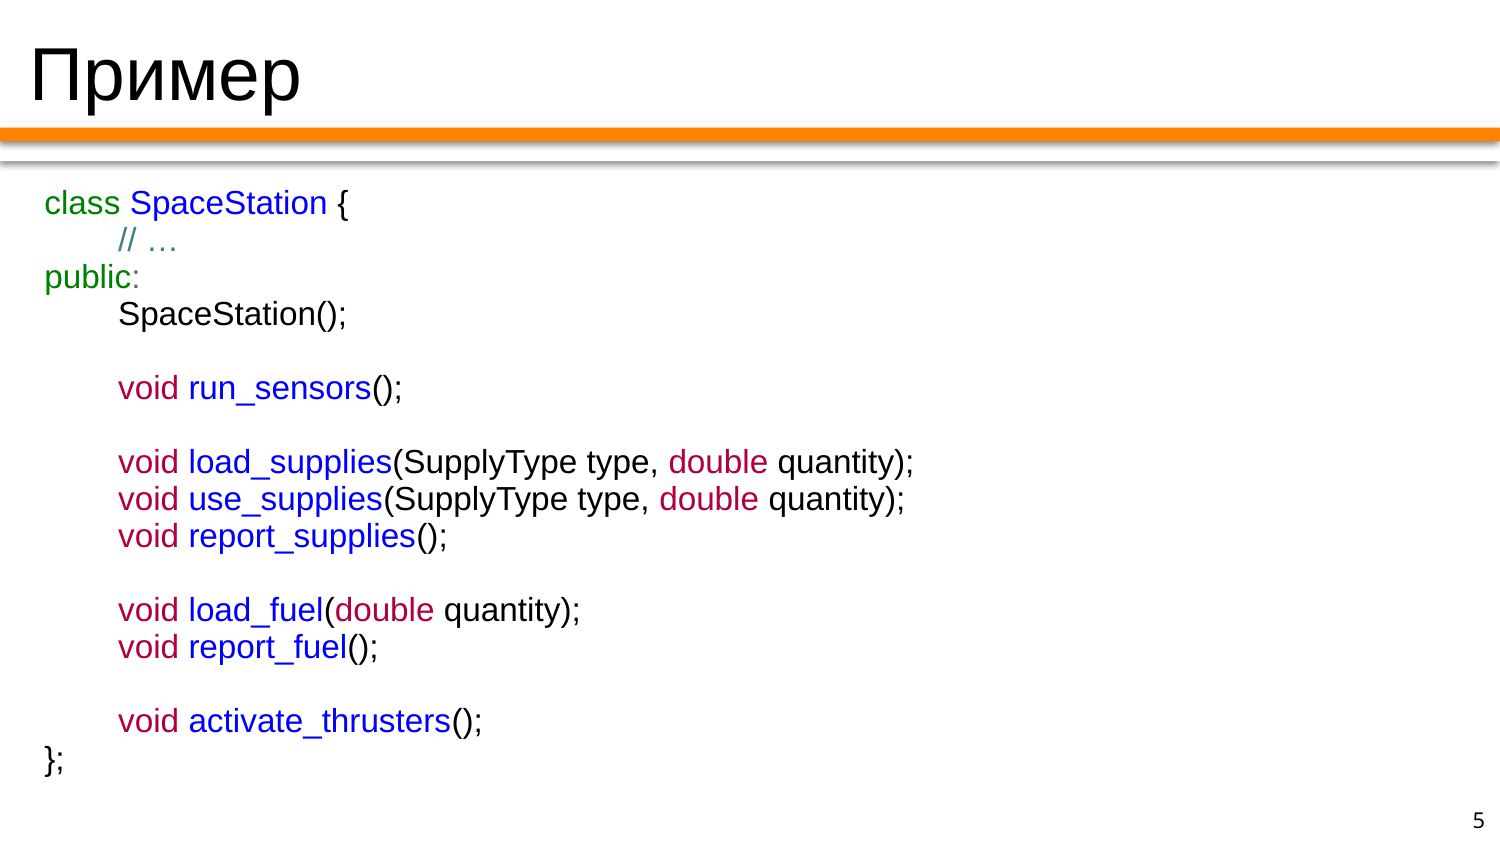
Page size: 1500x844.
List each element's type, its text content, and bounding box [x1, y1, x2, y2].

text_box class SpaceStation { // … public: SpaceStation(); void run_sensors(); void load_supplies(SupplyType type, double quantity); void use_supplies(SupplyType type, double quantity); void report_supplies(); void load_fuel(double quantity); void report_fuel(); void activate_thrusters(); }; [29, 177, 1447, 827]
title Пример [29, 0, 1500, 148]
